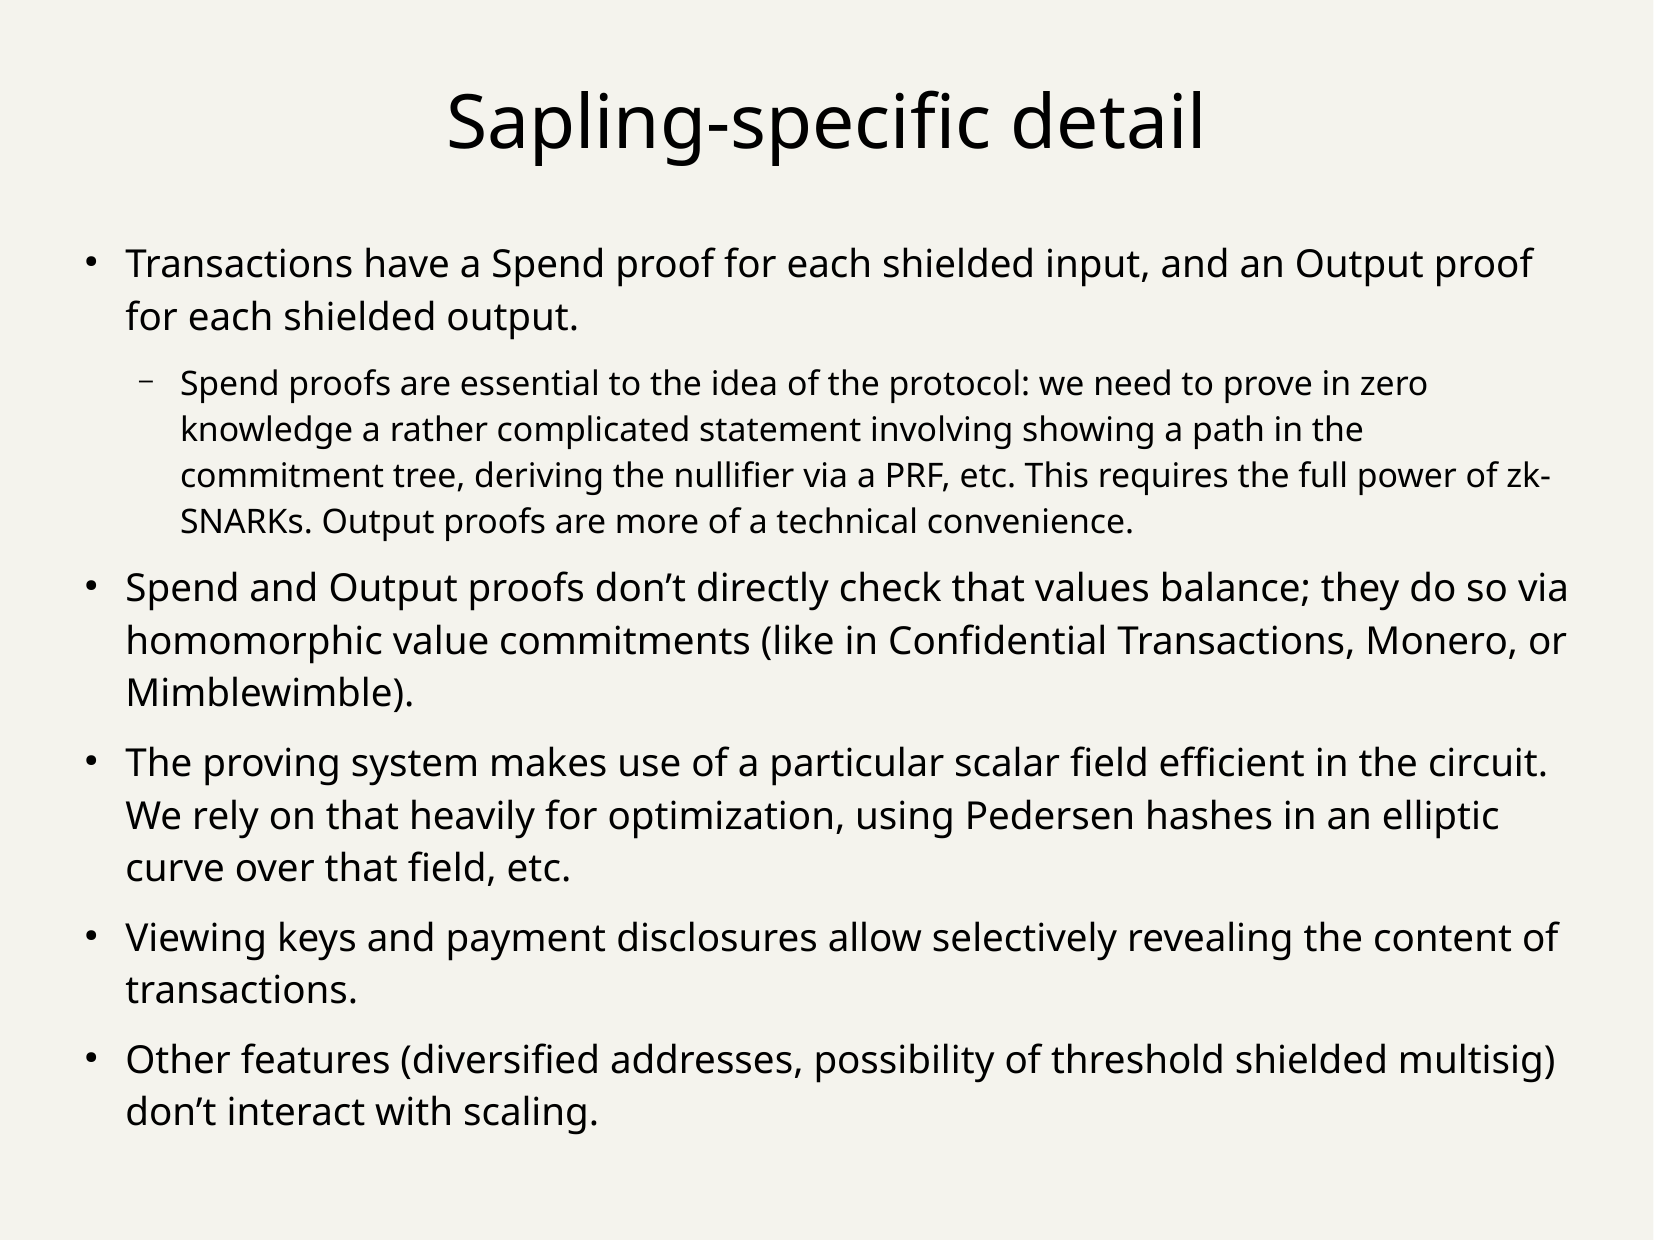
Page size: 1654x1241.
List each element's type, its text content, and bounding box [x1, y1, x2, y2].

title Sapling-specific detail [82, 49, 1571, 189]
list Transactions have a Spend proof for each shielded input, and an Output proof for each shielded output. Spend proofs are essential to the idea of the protocol: we need to prove in zero knowledge a rather complicated statement involving showing a path in the commitment tree, deriving the nullifier via a PRF, etc. This requires the full power of zk-SNARKs. Output proofs are more of a technical convenience. Spend and Output proofs don’t directly check that values balance; they do so via homomorphic value commitments (like in Confidential Transactions, Monero, or Mimblewimble). The proving system makes use of a particular scalar field efficient in the circuit. We rely on that heavily for optimization, using Pedersen hashes in an elliptic curve over that field, etc. Viewing keys and payment disclosures allow selectively revealing the content of transactions. Other features (diversified addresses, possibility of threshold shielded multisig) don’t interact with scaling. [70, 236, 1571, 1146]
